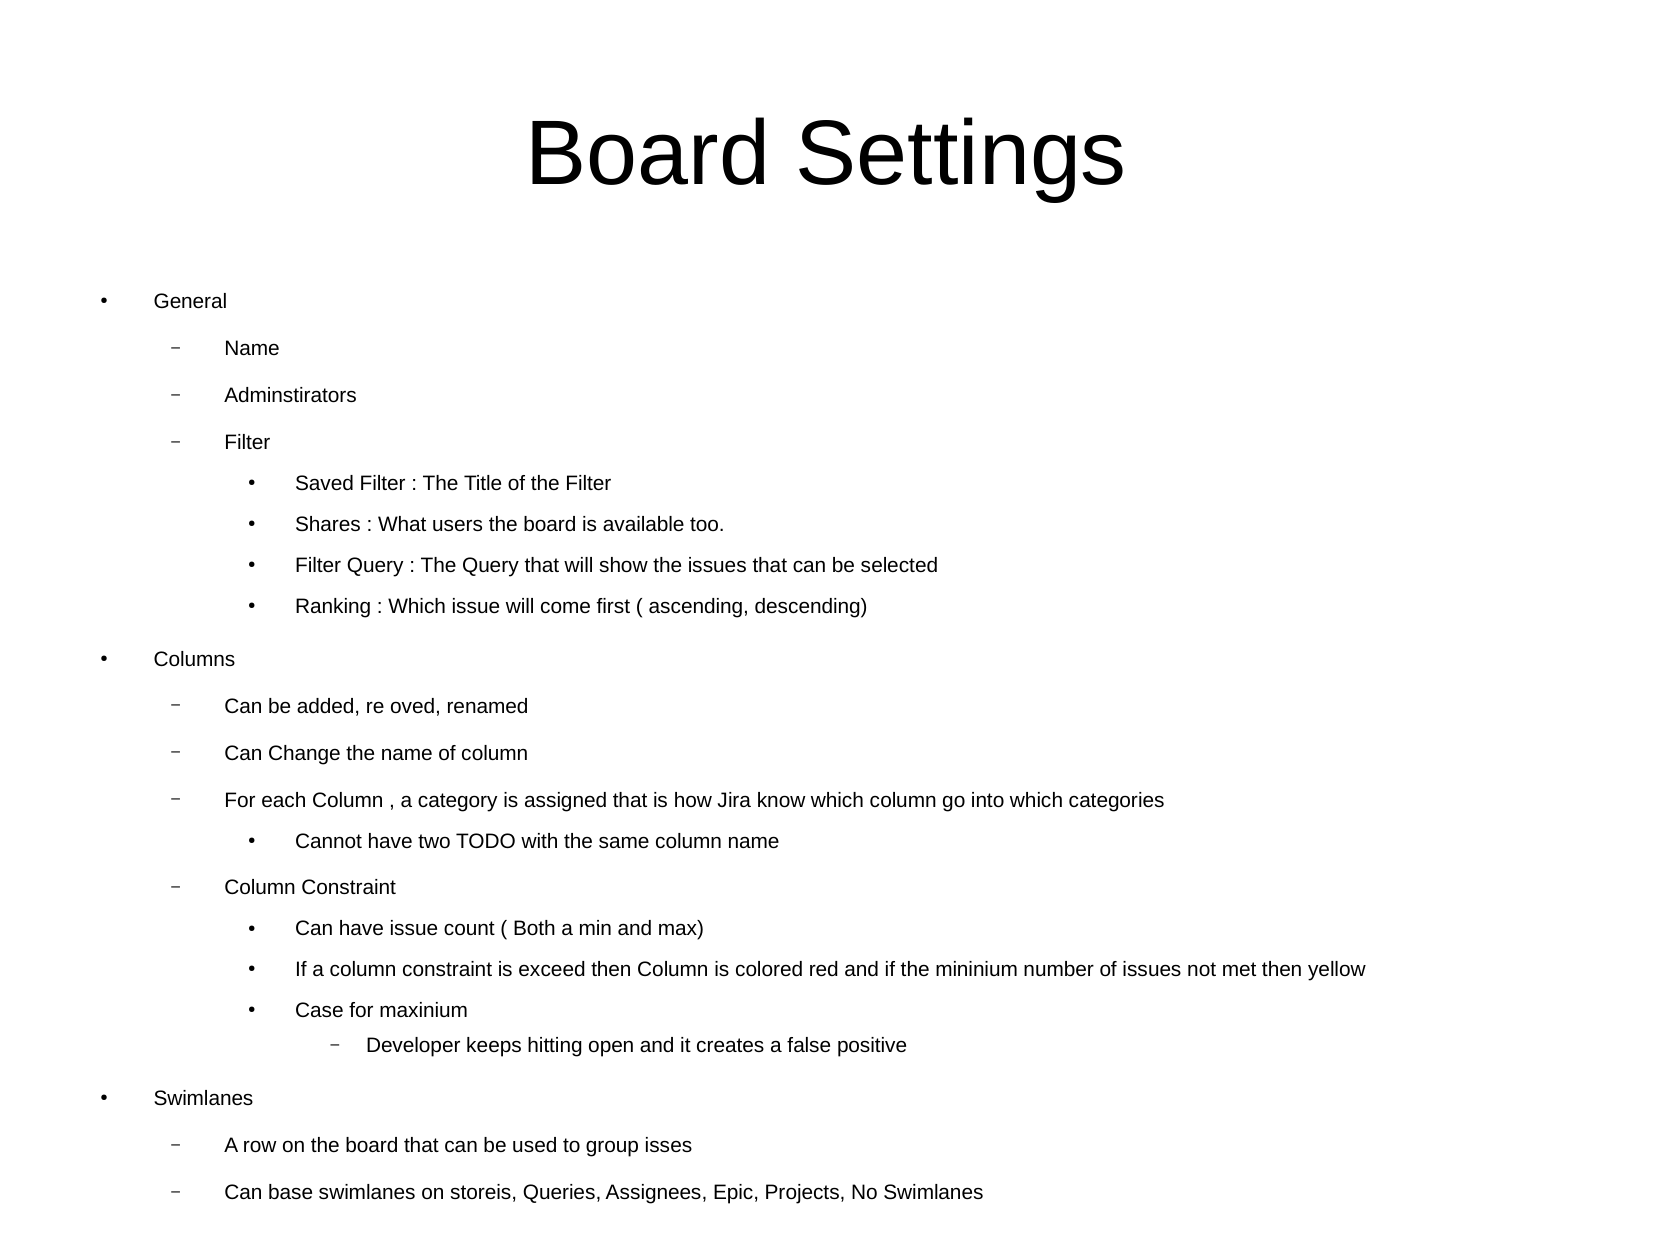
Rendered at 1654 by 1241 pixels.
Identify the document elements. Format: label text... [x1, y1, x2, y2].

list General Name Adminstirators Filter Saved Filter : The Title of the Filter Shares : What users the board is available too. Filter Query : The Query that will show the issues that can be selected Ranking : Which issue will come first ( ascending, descending) Columns Can be added, re oved, renamed Can Change the name of column For each Column , a category is assigned that is how Jira know which column go into which categories Cannot have two TODO with the same column name Column Constraint Can have issue count ( Both a min and max) If a column constraint is exceed then Column is colored red and if the mininium number of issues not met then yellow Case for maxinium Developer keeps hitting open and it creates a false positive Swimlanes A row on the board that can be used to group isses Can base swimlanes on storeis, Queries, Assignees, Epic, Projects, No Swimlanes [82, 290, 1571, 1205]
title Board Settings [82, 49, 1571, 257]
